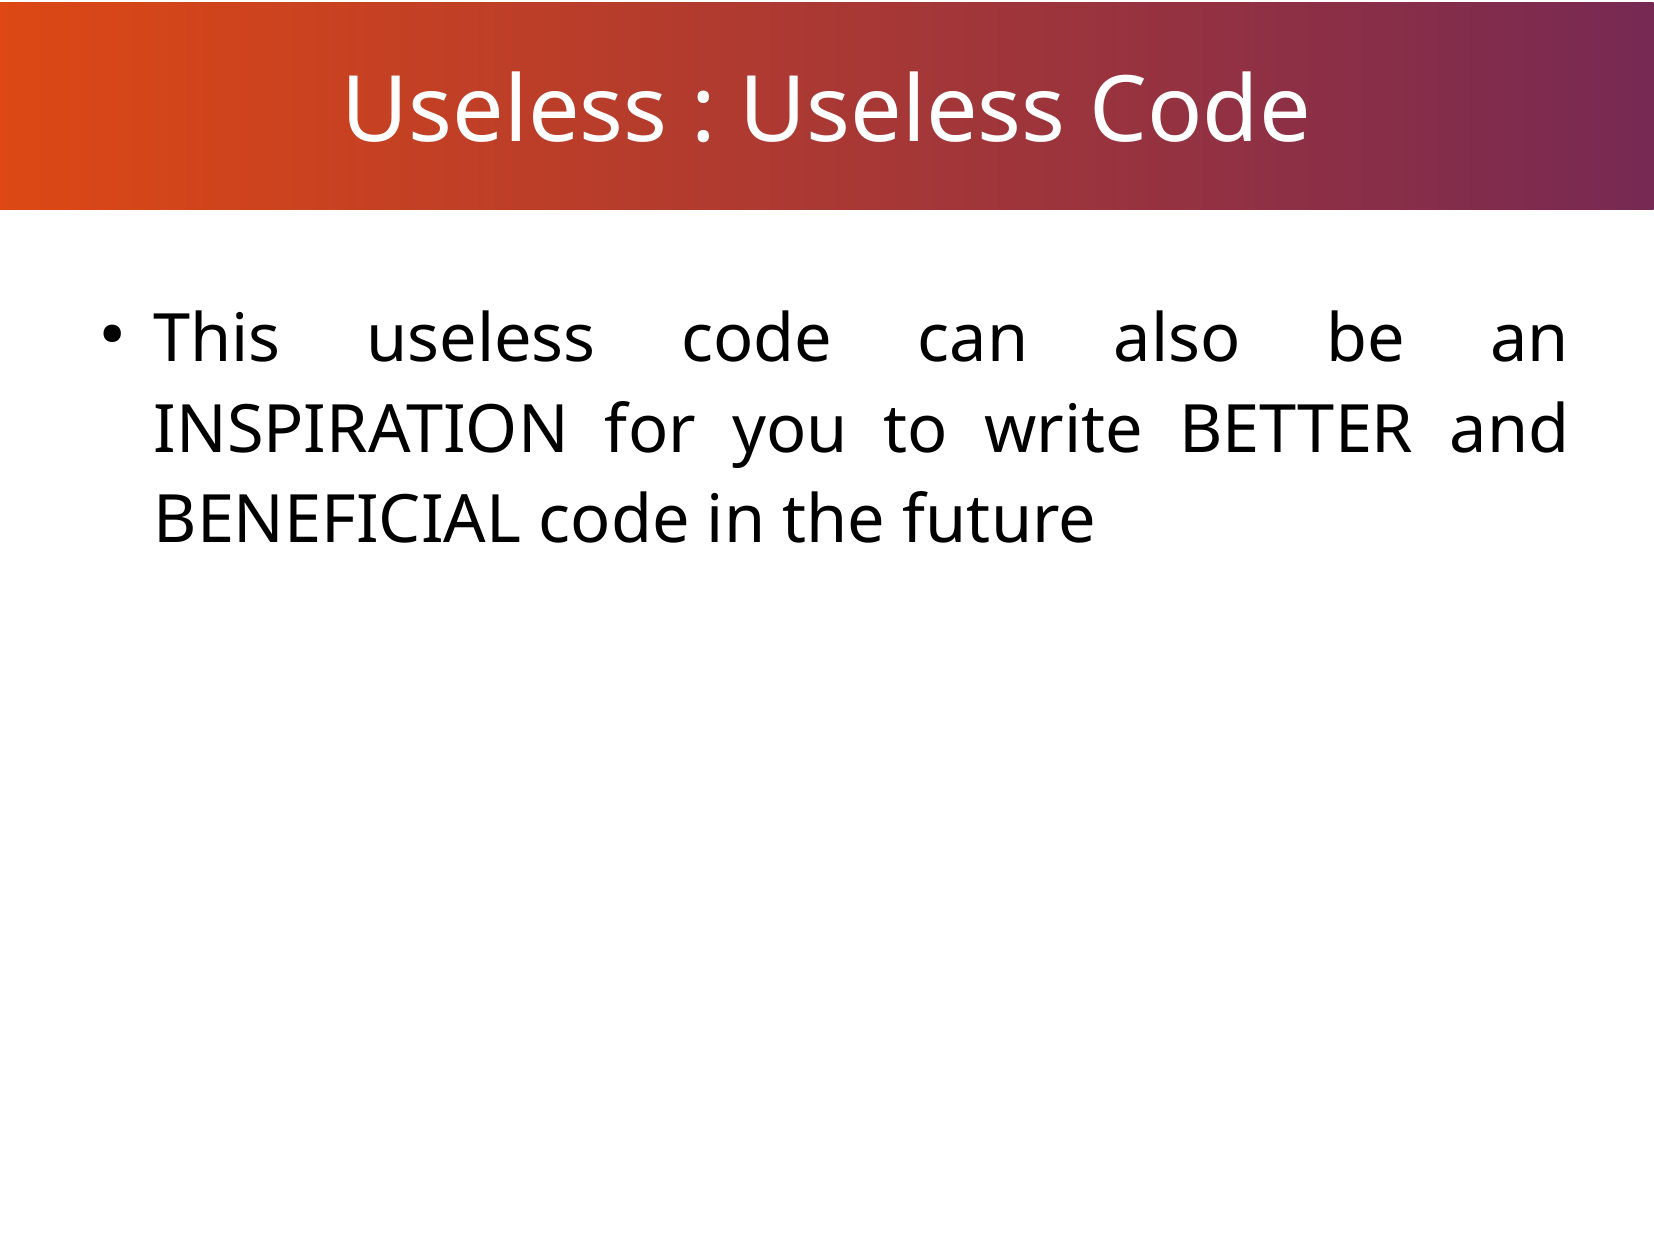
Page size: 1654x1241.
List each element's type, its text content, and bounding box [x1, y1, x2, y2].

title Useless : Useless Code [0, 2, 1654, 210]
list This useless code can also be an INSPIRATION for you to write BETTER and BENEFICIAL code in the future [82, 290, 1571, 1010]
